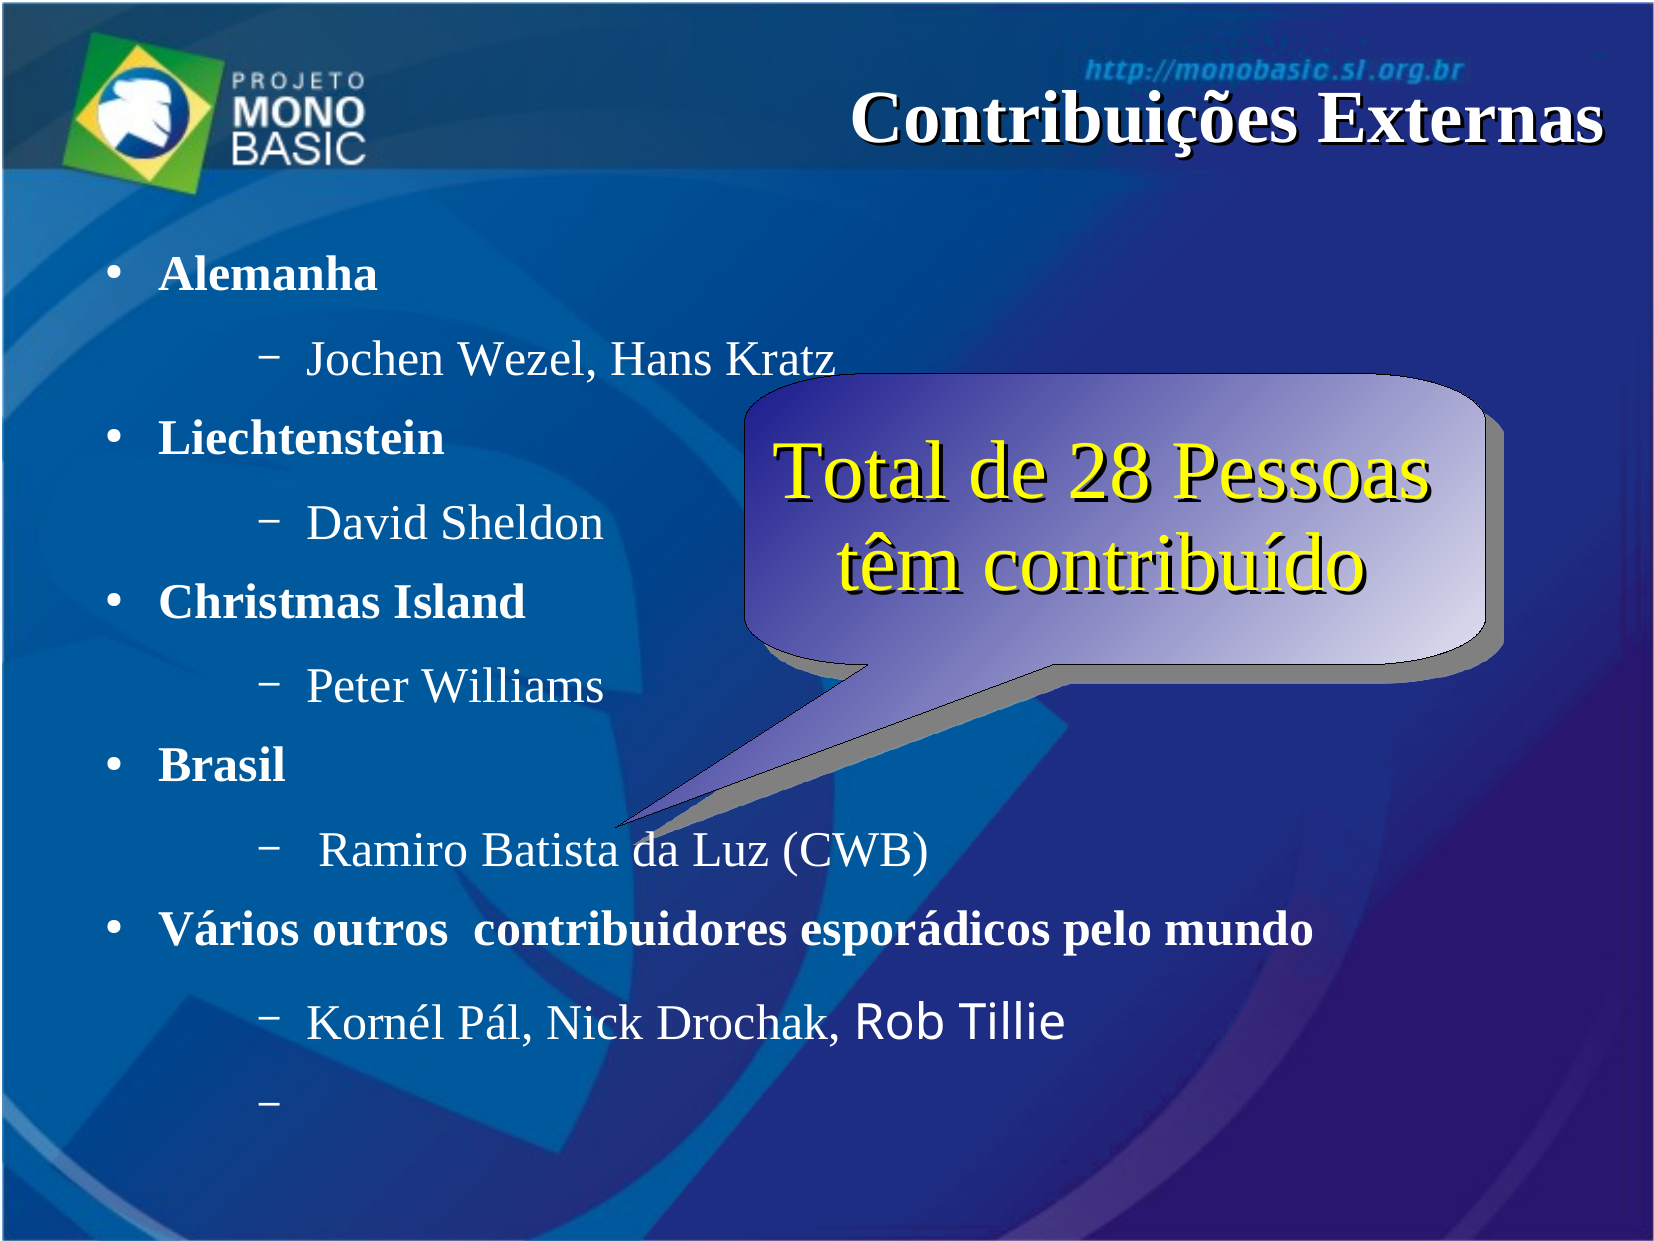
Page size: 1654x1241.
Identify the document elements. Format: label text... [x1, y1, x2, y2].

text_box Total de 28 Pessoas têm contribuído [772, 424, 1453, 626]
title Contribuições Externas [222, 43, 1606, 191]
picture [2, 2, 1654, 1241]
list Alemanha Jochen Wezel, Hans Kratz Liechtenstein David Sheldon Christmas Island Peter Williams Brasil Ramiro Batista da Luz (CWB) Vários outros contribuidores esporádicos pelo mundo Kornél Pál, Nick Drochak, Rob Tillie [69, 246, 1520, 1202]
